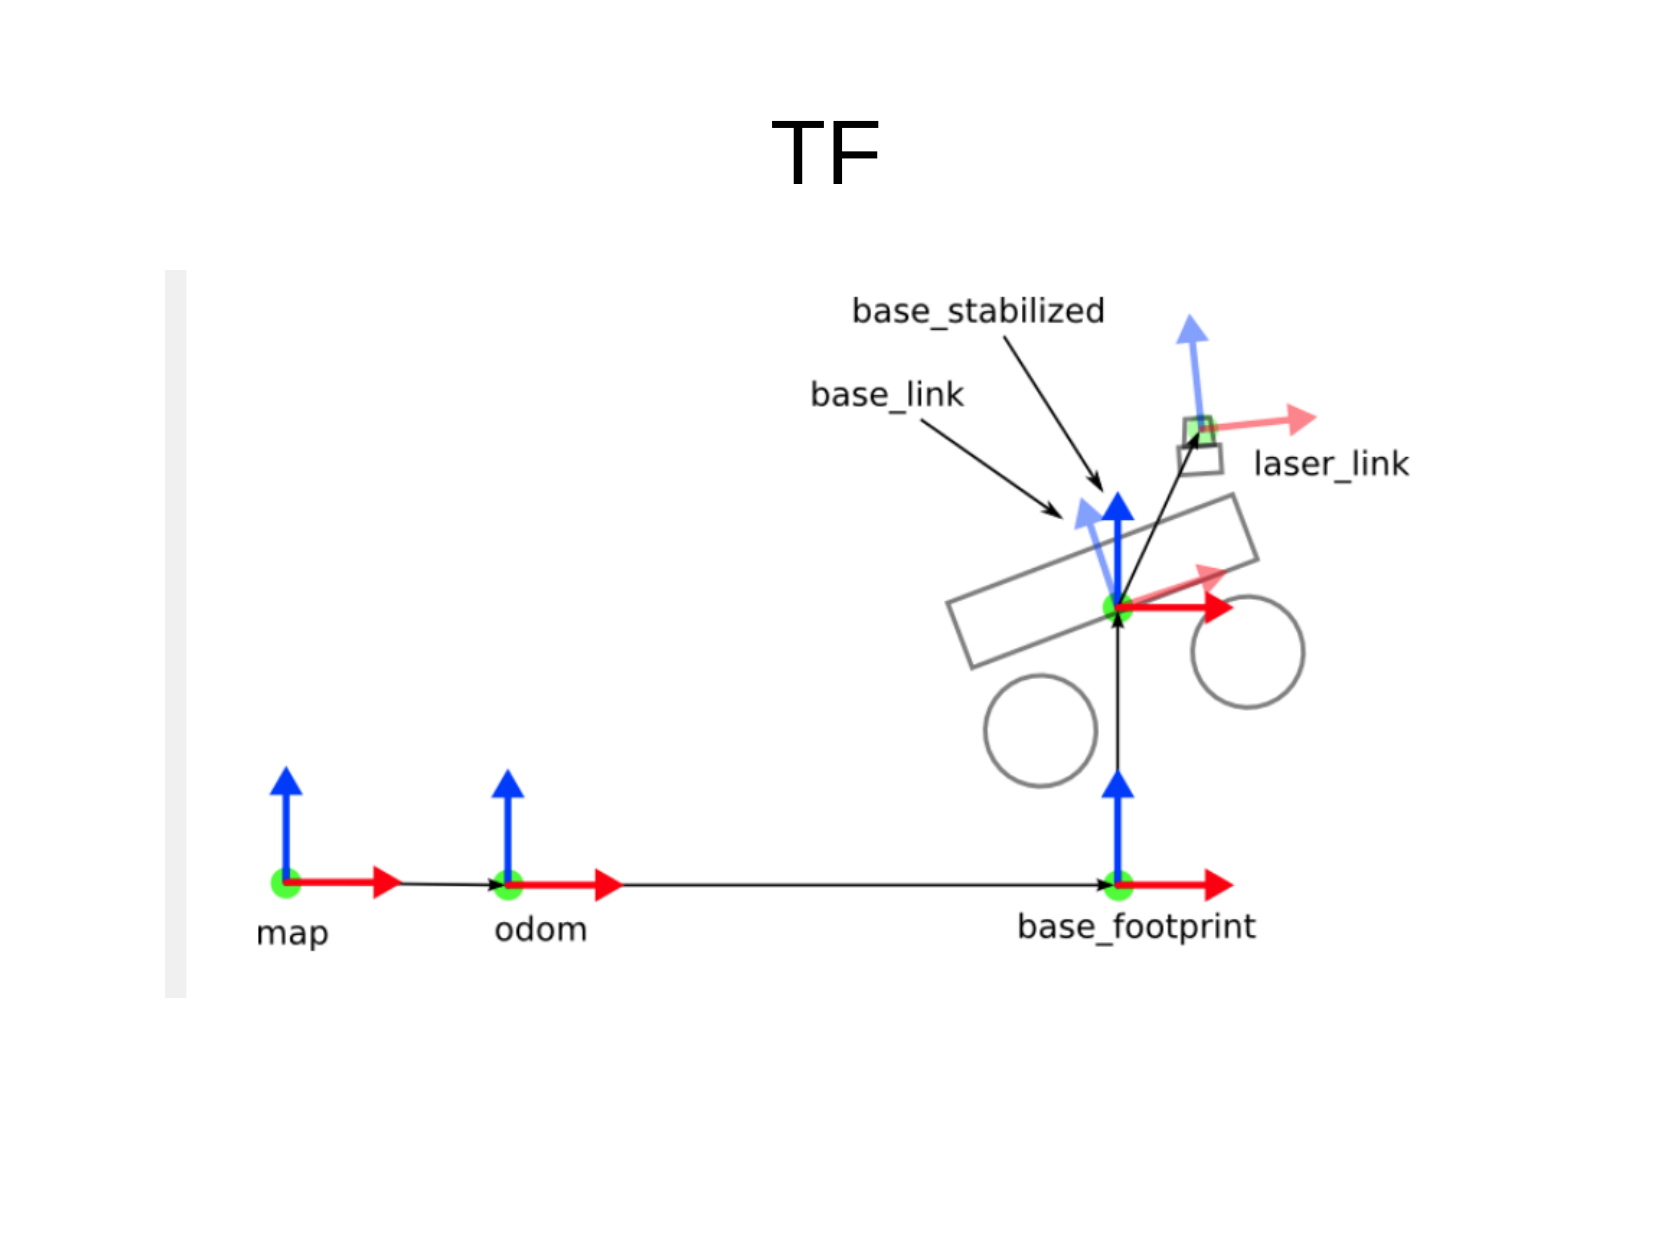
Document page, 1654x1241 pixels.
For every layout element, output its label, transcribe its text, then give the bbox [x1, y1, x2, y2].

picture [165, 270, 1471, 998]
title TF [82, 49, 1571, 257]
